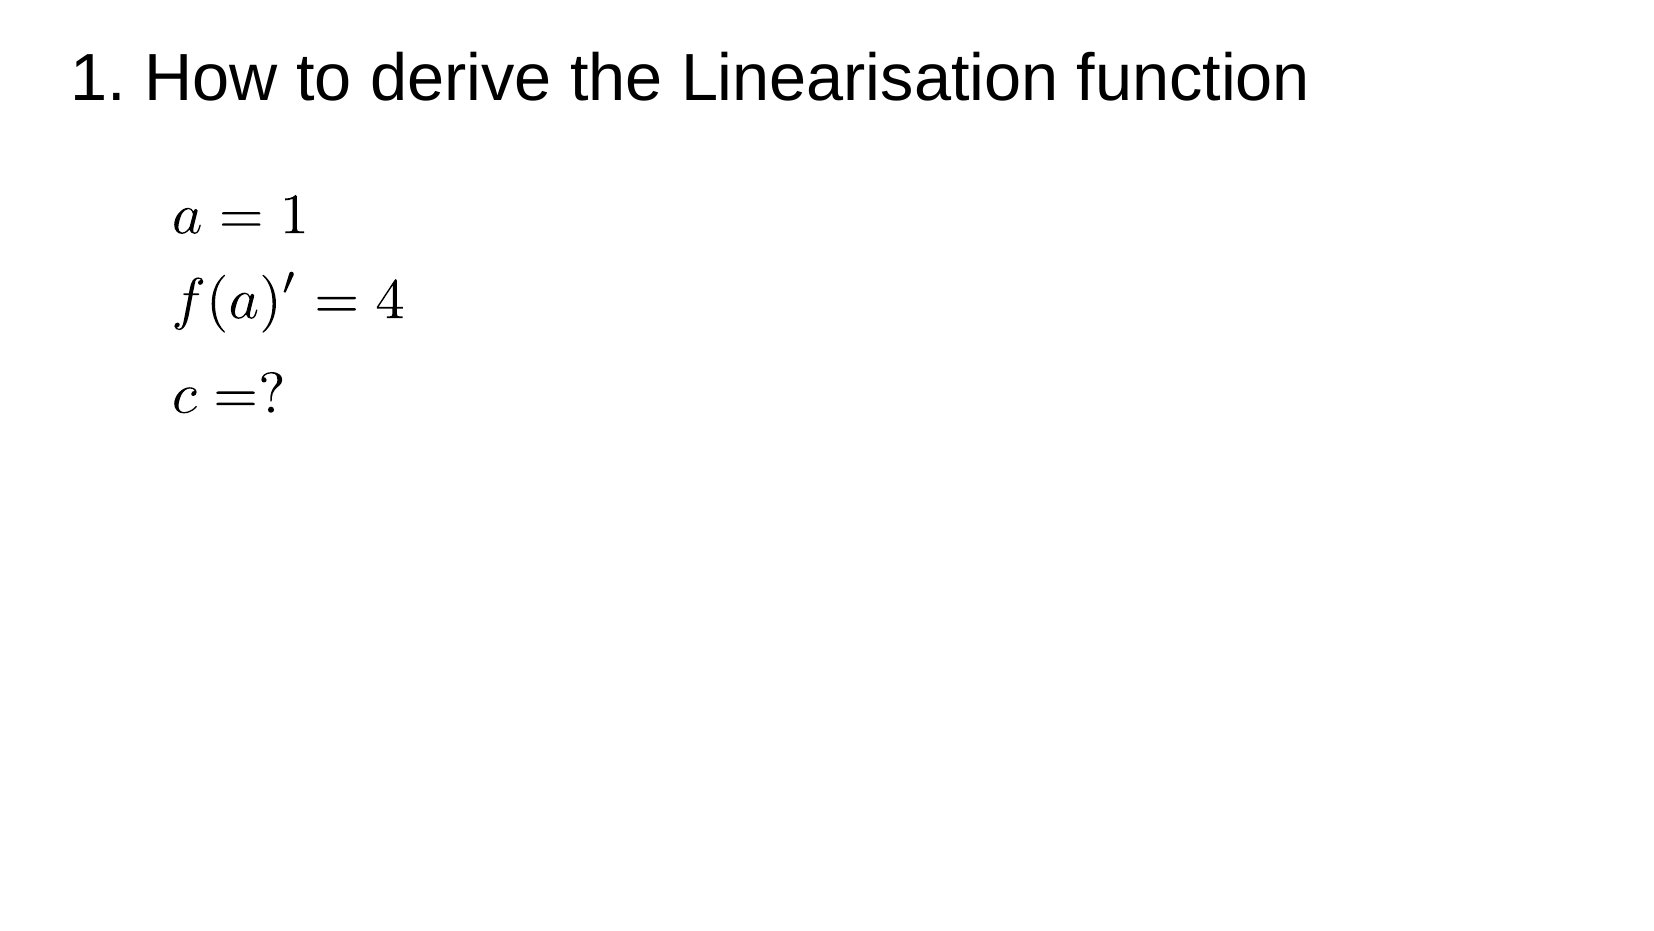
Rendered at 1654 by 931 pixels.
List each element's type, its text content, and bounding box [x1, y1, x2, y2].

text_box [174, 194, 305, 234]
text_box [174, 271, 403, 333]
title 1. How to derive the Linearisation function [0, 0, 1654, 156]
text_box [174, 372, 283, 414]
